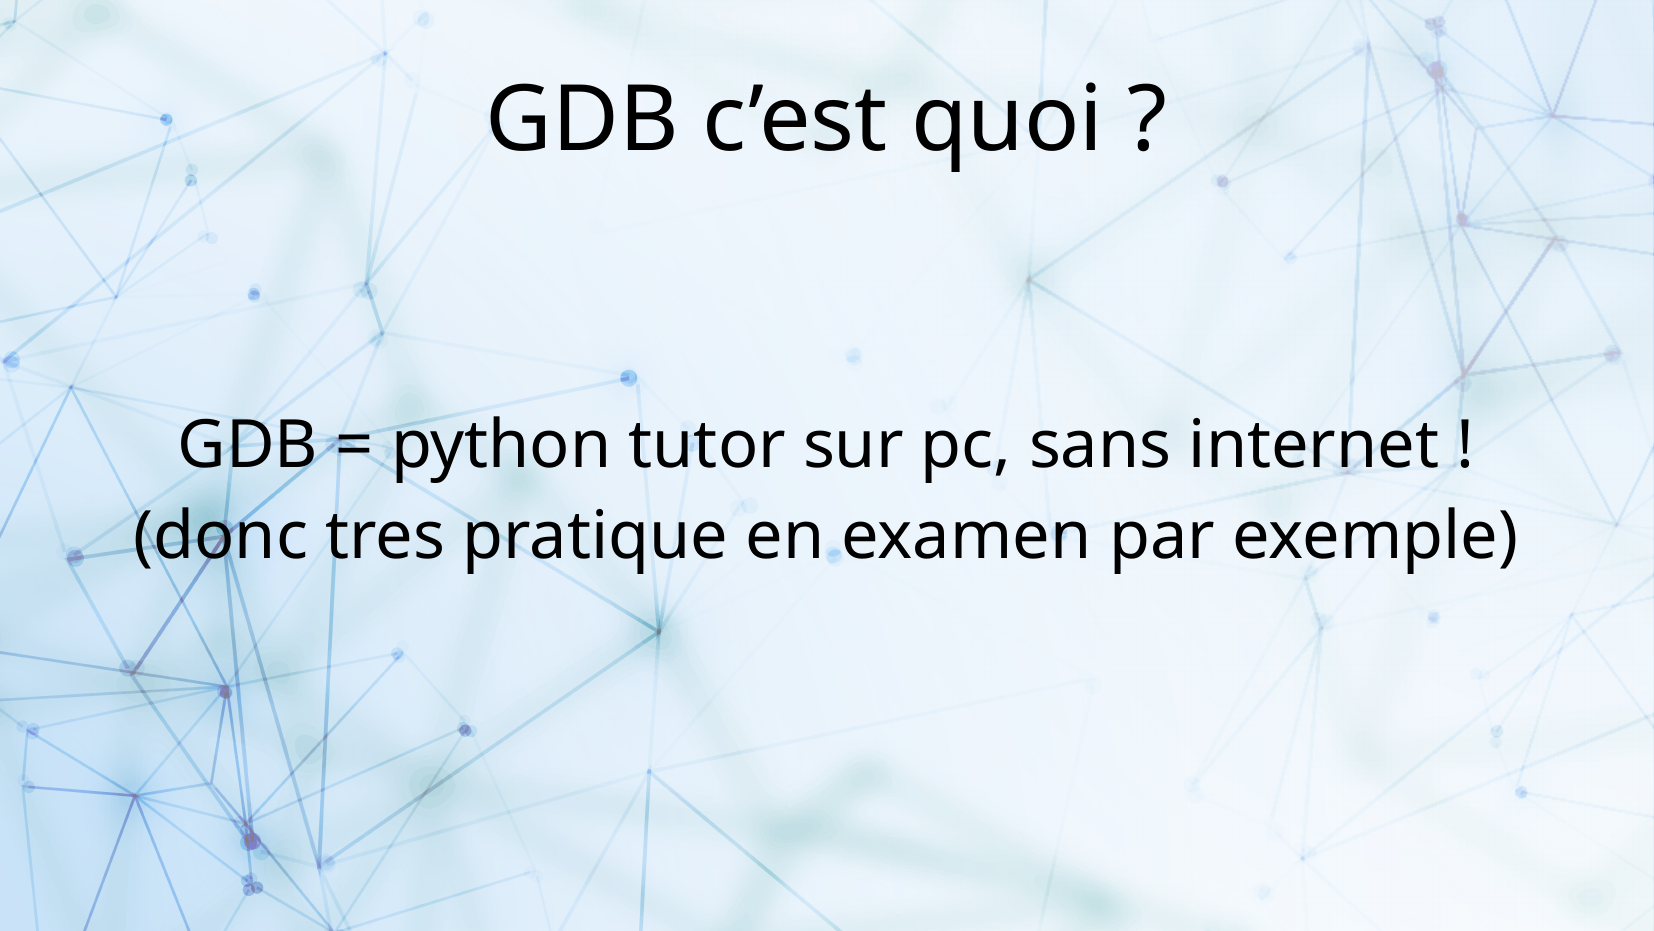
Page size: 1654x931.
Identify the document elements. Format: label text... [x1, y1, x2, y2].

title GDB c’est quoi ? [82, 37, 1571, 193]
picture [0, 0, 1654, 931]
subtitle GDB = python tutor sur pc, sans internet ! (donc tres pratique en examen par exemple) [82, 217, 1571, 758]
